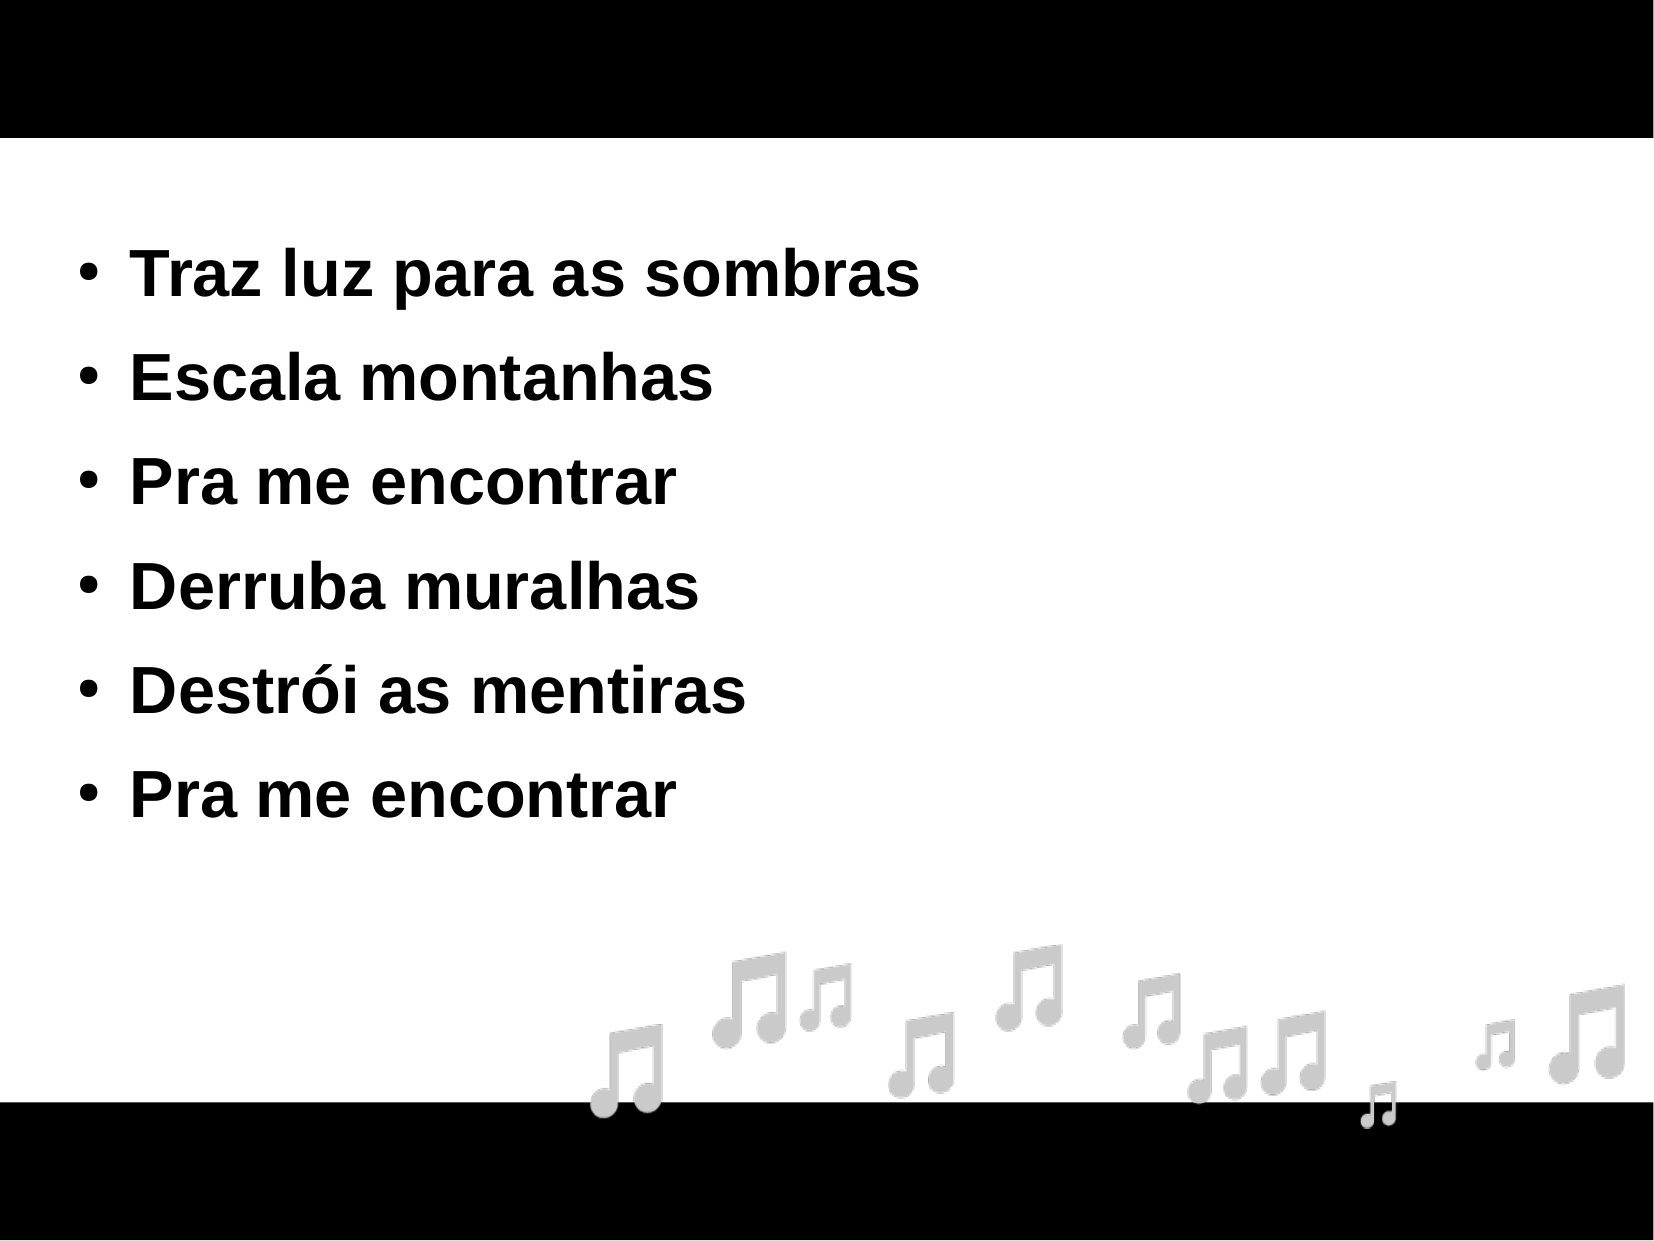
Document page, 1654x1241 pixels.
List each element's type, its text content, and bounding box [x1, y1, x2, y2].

list Traz luz para as sombras Escala montanhas Pra me encontrar Derruba muralhas Destrói as mentiras Pra me encontrar [59, 236, 1595, 1024]
